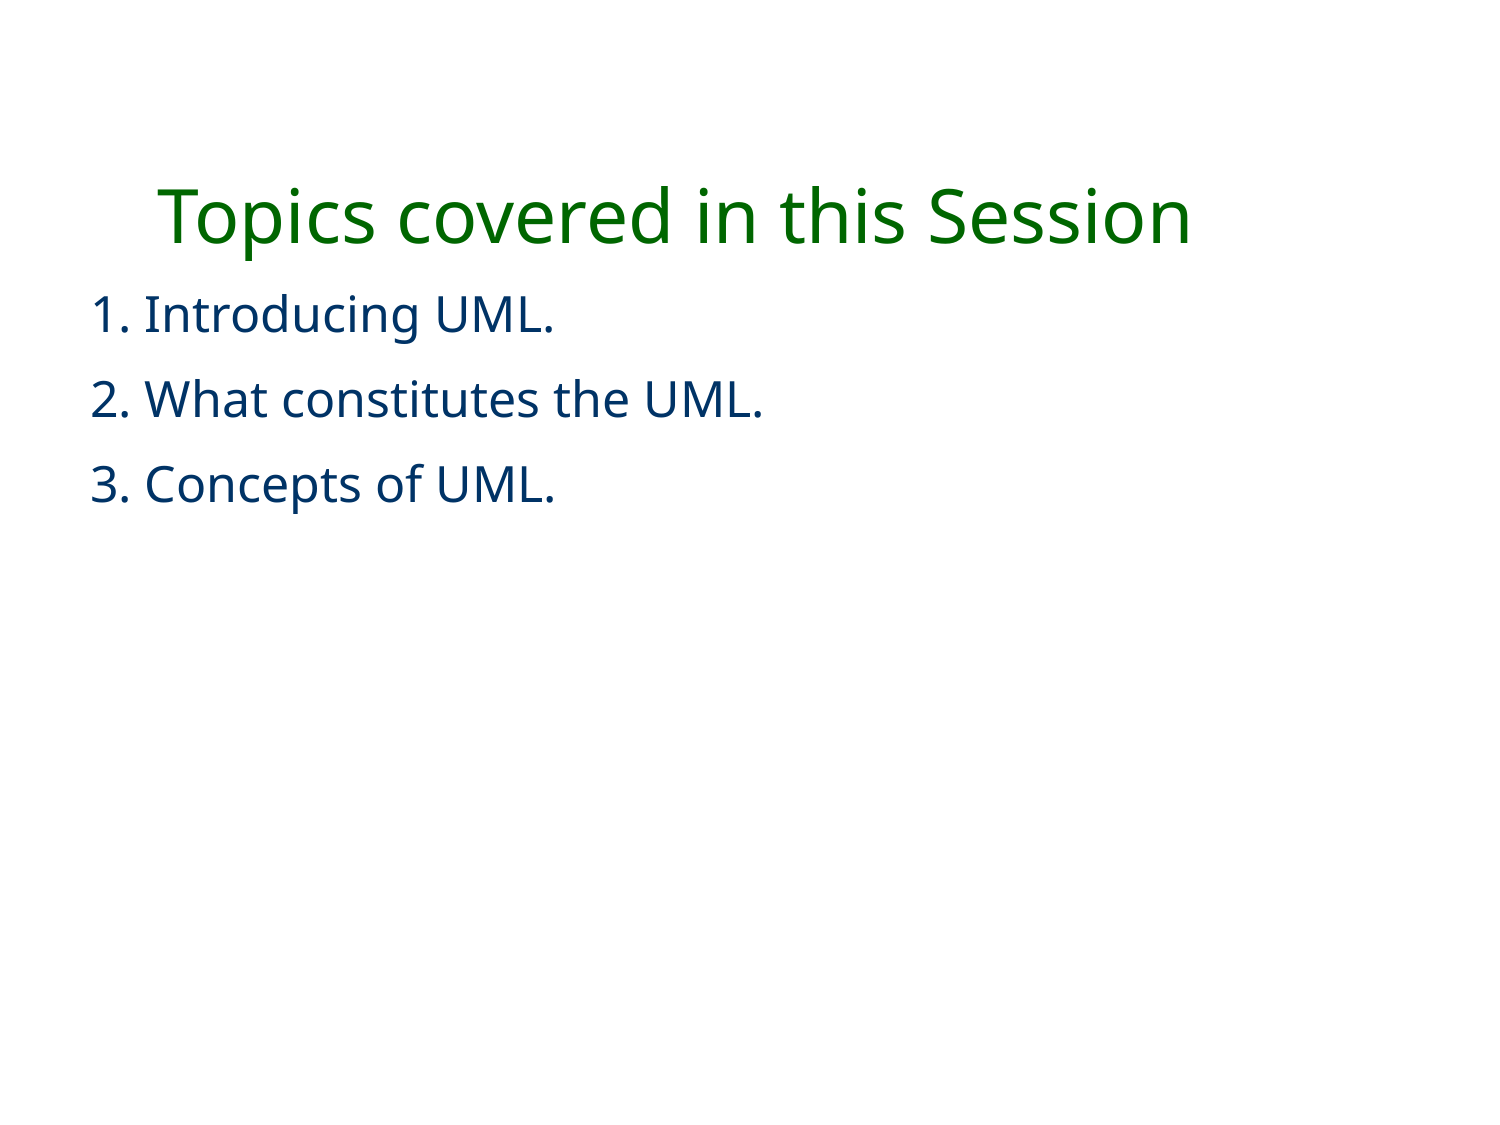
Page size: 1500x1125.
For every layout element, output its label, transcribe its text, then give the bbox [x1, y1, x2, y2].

title Topics covered in this Session [142, 161, 1482, 267]
list 1. Introducing UML. 2. What constitutes the UML. 3. Concepts of UML. [75, 275, 1406, 963]
